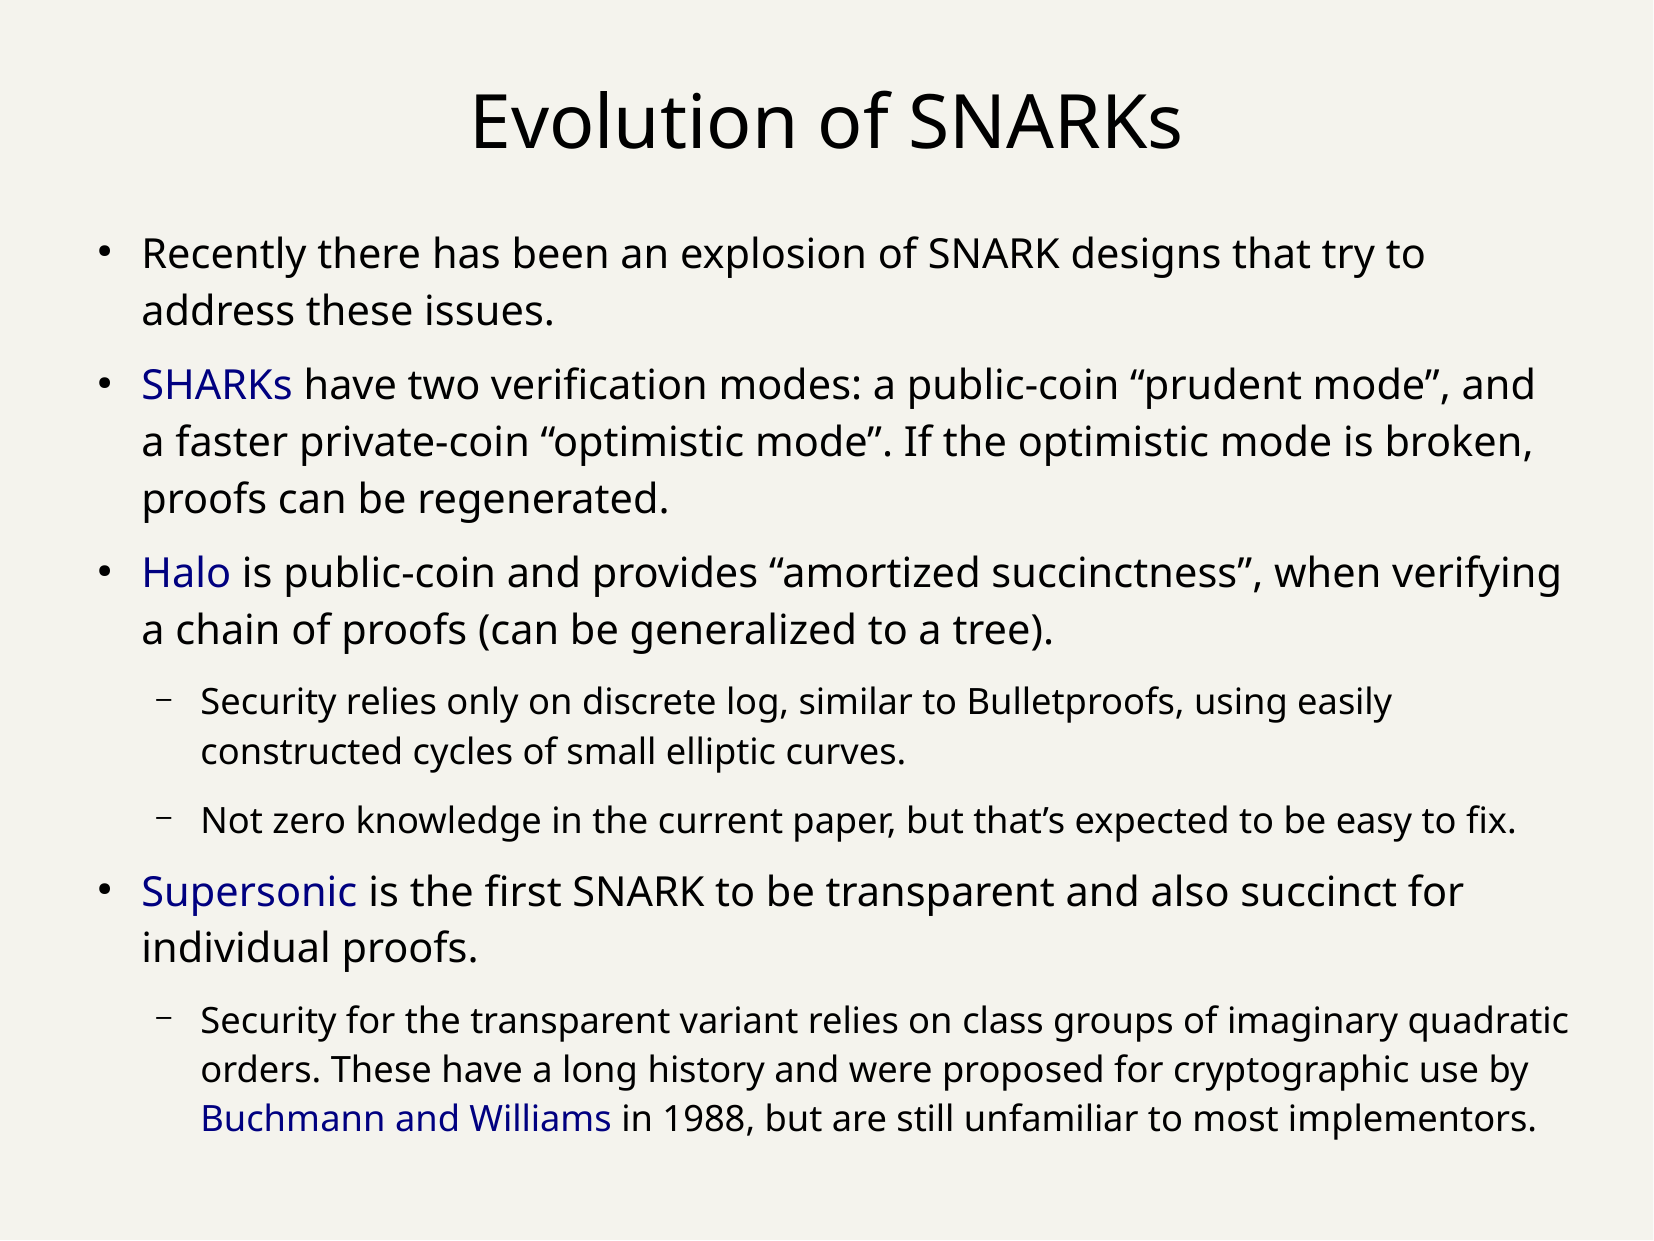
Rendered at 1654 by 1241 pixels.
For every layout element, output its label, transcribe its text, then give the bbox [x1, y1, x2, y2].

list Recently there has been an explosion of SNARK designs that try to address these issues. SHARKs have two verification modes: a public-coin “prudent mode”, and a faster private-coin “optimistic mode”. If the optimistic mode is broken, proofs can be regenerated. Halo is public-coin and provides “amortized succinctness”, when verifying a chain of proofs (can be generalized to a tree). Security relies only on discrete log, similar to Bulletproofs, using easily constructed cycles of small elliptic curves. Not zero knowledge in the current paper, but that’s expected to be easy to fix. Supersonic is the first SNARK to be transparent and also succinct for individual proofs. Security for the transparent variant relies on class groups of imaginary quadratic orders. These have a long history and were proposed for cryptographic use by Buchmann and Williams in 1988, but are still unfamiliar to most implementors. [82, 224, 1571, 1158]
title Evolution of SNARKs [82, 49, 1571, 189]
